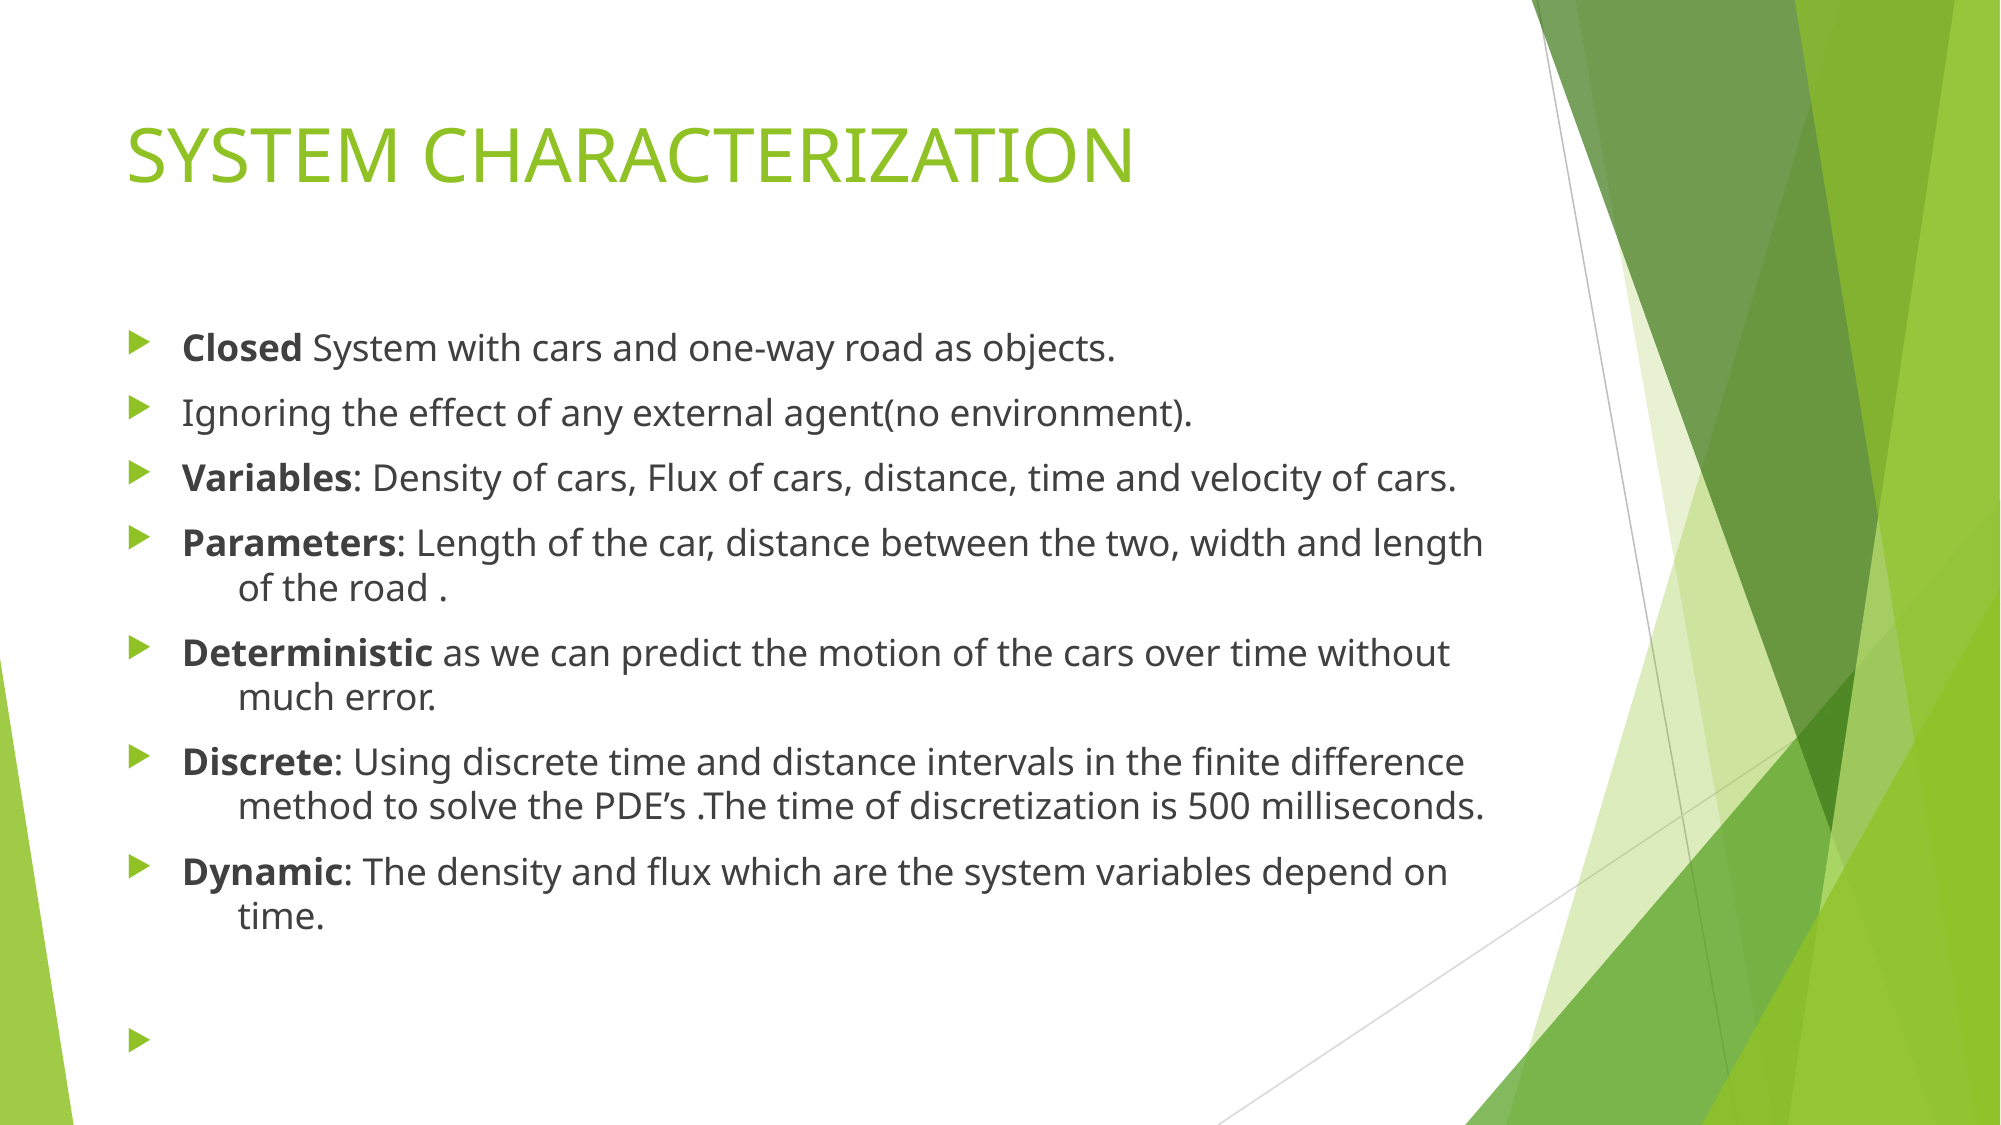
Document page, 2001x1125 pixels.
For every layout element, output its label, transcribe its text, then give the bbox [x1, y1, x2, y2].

title SYSTEM CHARACTERIZATION [111, 99, 1522, 316]
list Closed System with cars and one-way road as objects. Ignoring the effect of any external agent(no environment). Variables: Density of cars, Flux of cars, distance, time and velocity of cars. Parameters: Length of the car, distance between the two, width and length of the road . Deterministic as we can predict the motion of the cars over time without much error. Discrete: Using discrete time and distance intervals in the finite difference method to solve the PDE’s .The time of discretization is 500 milliseconds. Dynamic: The density and flux which are the system variables depend on time. [111, 316, 1522, 954]
